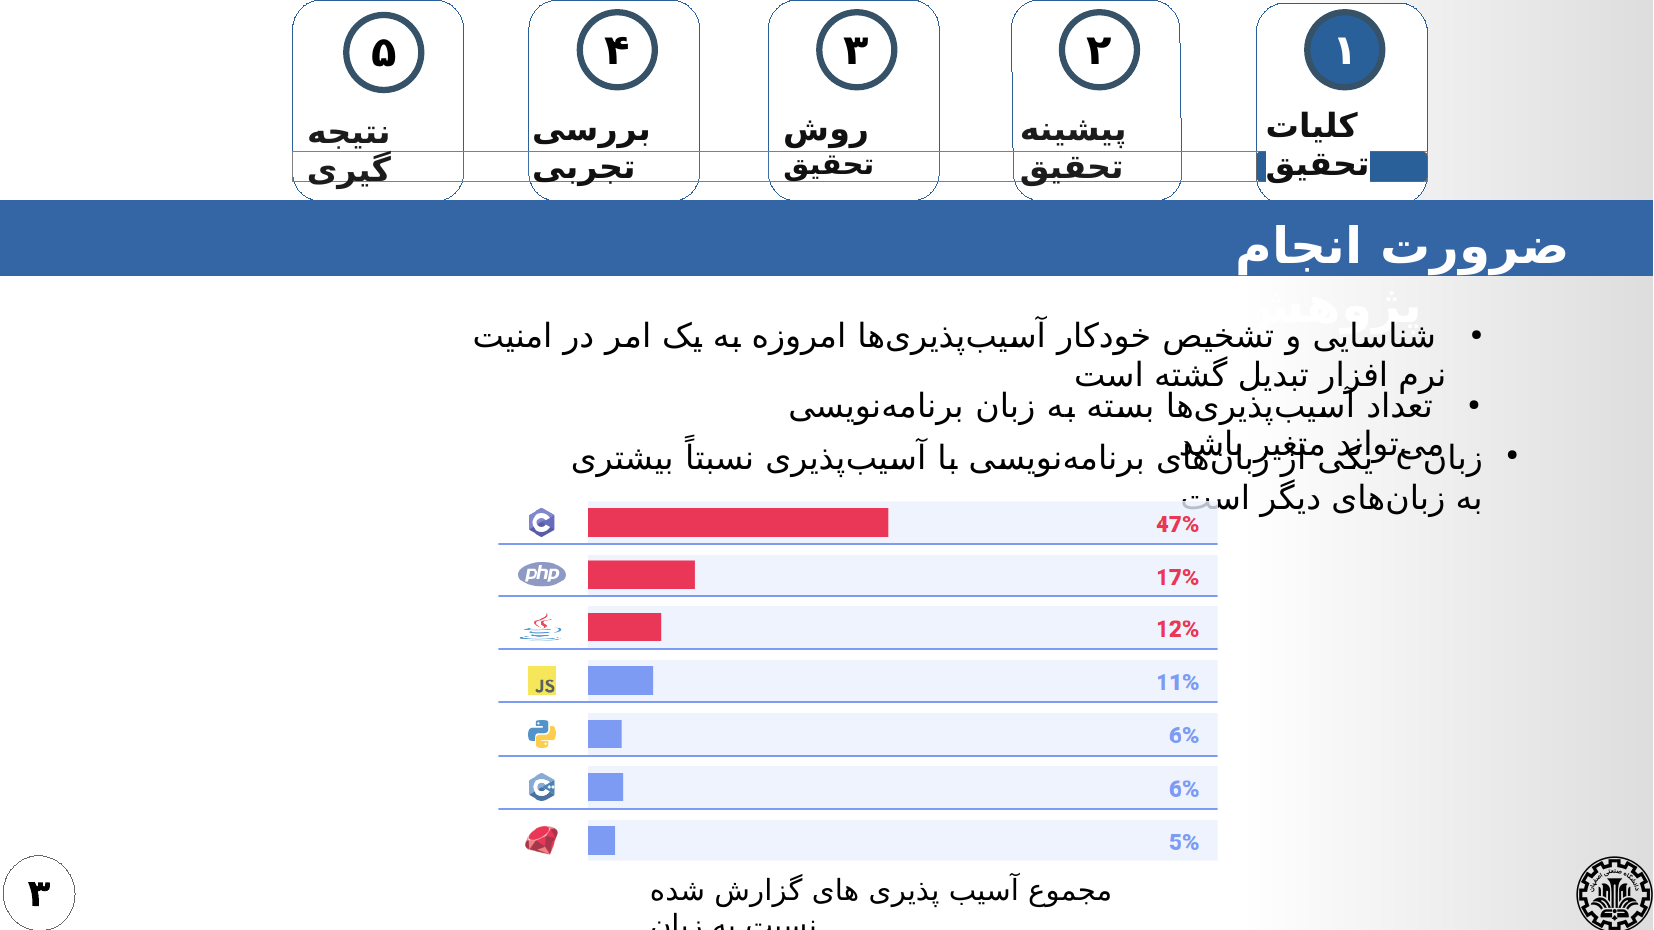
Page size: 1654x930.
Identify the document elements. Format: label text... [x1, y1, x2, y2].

text_box مجموع آسیب پذیری های گزارش شده نسبت به زبان [635, 866, 1161, 930]
text_box [528, 0, 700, 101]
text_box شناسایی و تشخیص خودکار آسیب‌پذیری‌ها امروزه به یک امر در امنیت نرم افزار تبدیل گشته است [457, 309, 1527, 391]
text_box روش تحقیق [768, 101, 964, 151]
text_box [1256, 3, 1428, 99]
text_box زبان c یکی از زبان‌های برنامه‌نویسی با آسیب‌پذیری نسبتاً بیشتری به زبان‌های دیگر است [544, 426, 1539, 508]
text_box [292, 0, 464, 104]
text_box ۳ [3, 855, 76, 930]
text_box بررسی تجربی [517, 101, 713, 151]
text_box ۱ [1307, 12, 1383, 88]
text_box ۴ [579, 12, 655, 88]
text_box ۲ [1061, 12, 1137, 88]
text_box ضرورت انجام پژوهش [1220, 209, 1653, 282]
text_box [768, 0, 940, 101]
text_box [1011, 0, 1181, 101]
text_box ۳ [819, 12, 895, 88]
text_box [0, 148, 1653, 309]
text_box پیشینه تحقیق [1005, 101, 1195, 151]
text_box تعداد آسیب‌پذیری‌ها بسته به زبان برنامه‌نویسی می‌تواند متغیر باشد [772, 379, 1527, 426]
picture [1575, 855, 1653, 930]
text_box ۵ [346, 14, 422, 91]
text_box نتیجه گیری [292, 104, 488, 154]
picture [498, 501, 1218, 861]
text_box کلیات تحقیق [1250, 99, 1446, 148]
